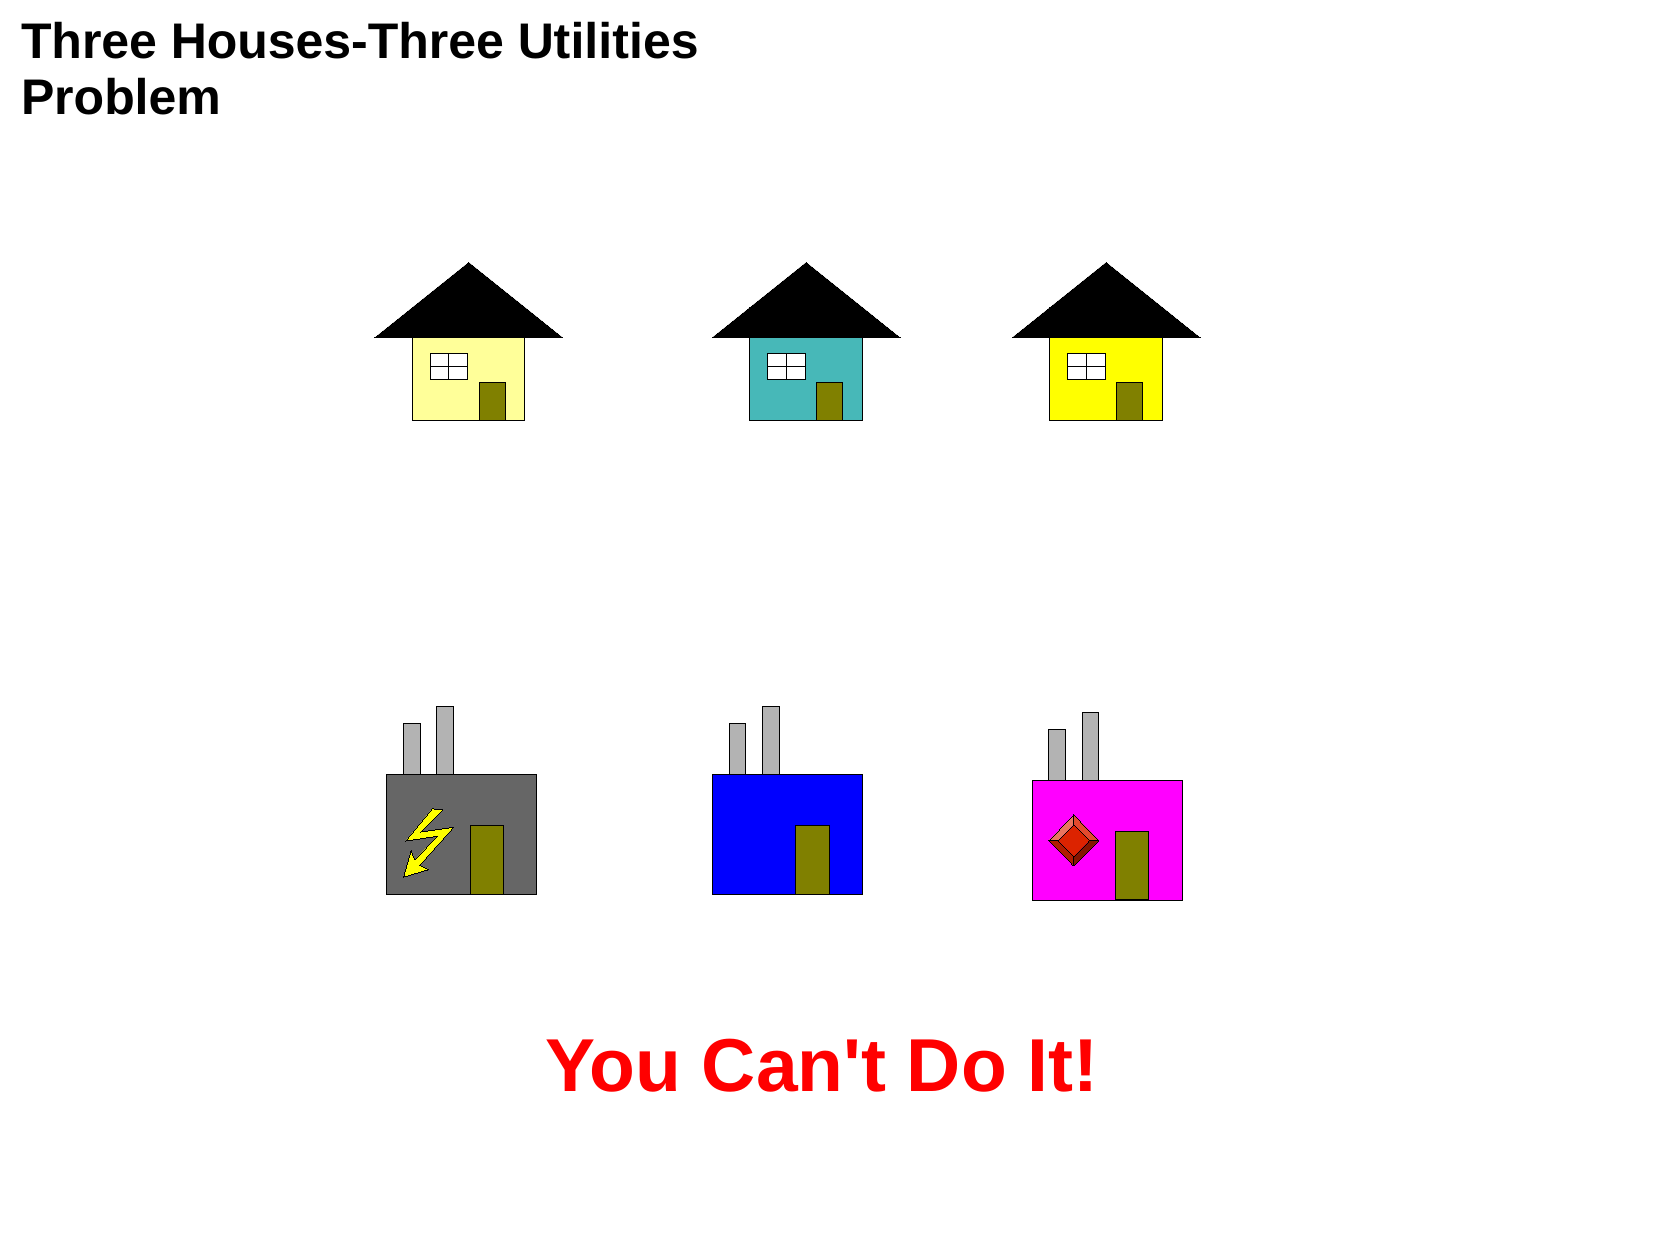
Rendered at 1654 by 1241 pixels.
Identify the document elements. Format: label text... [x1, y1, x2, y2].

text_box [386, 706, 537, 895]
text_box Three Houses-Three Utilities Problem [6, 6, 757, 136]
text_box You Can't Do It! [187, 1015, 1457, 1115]
text_box [374, 262, 563, 421]
text_box [1012, 262, 1201, 421]
text_box [712, 706, 863, 895]
text_box [712, 262, 901, 421]
text_box [1032, 712, 1183, 901]
